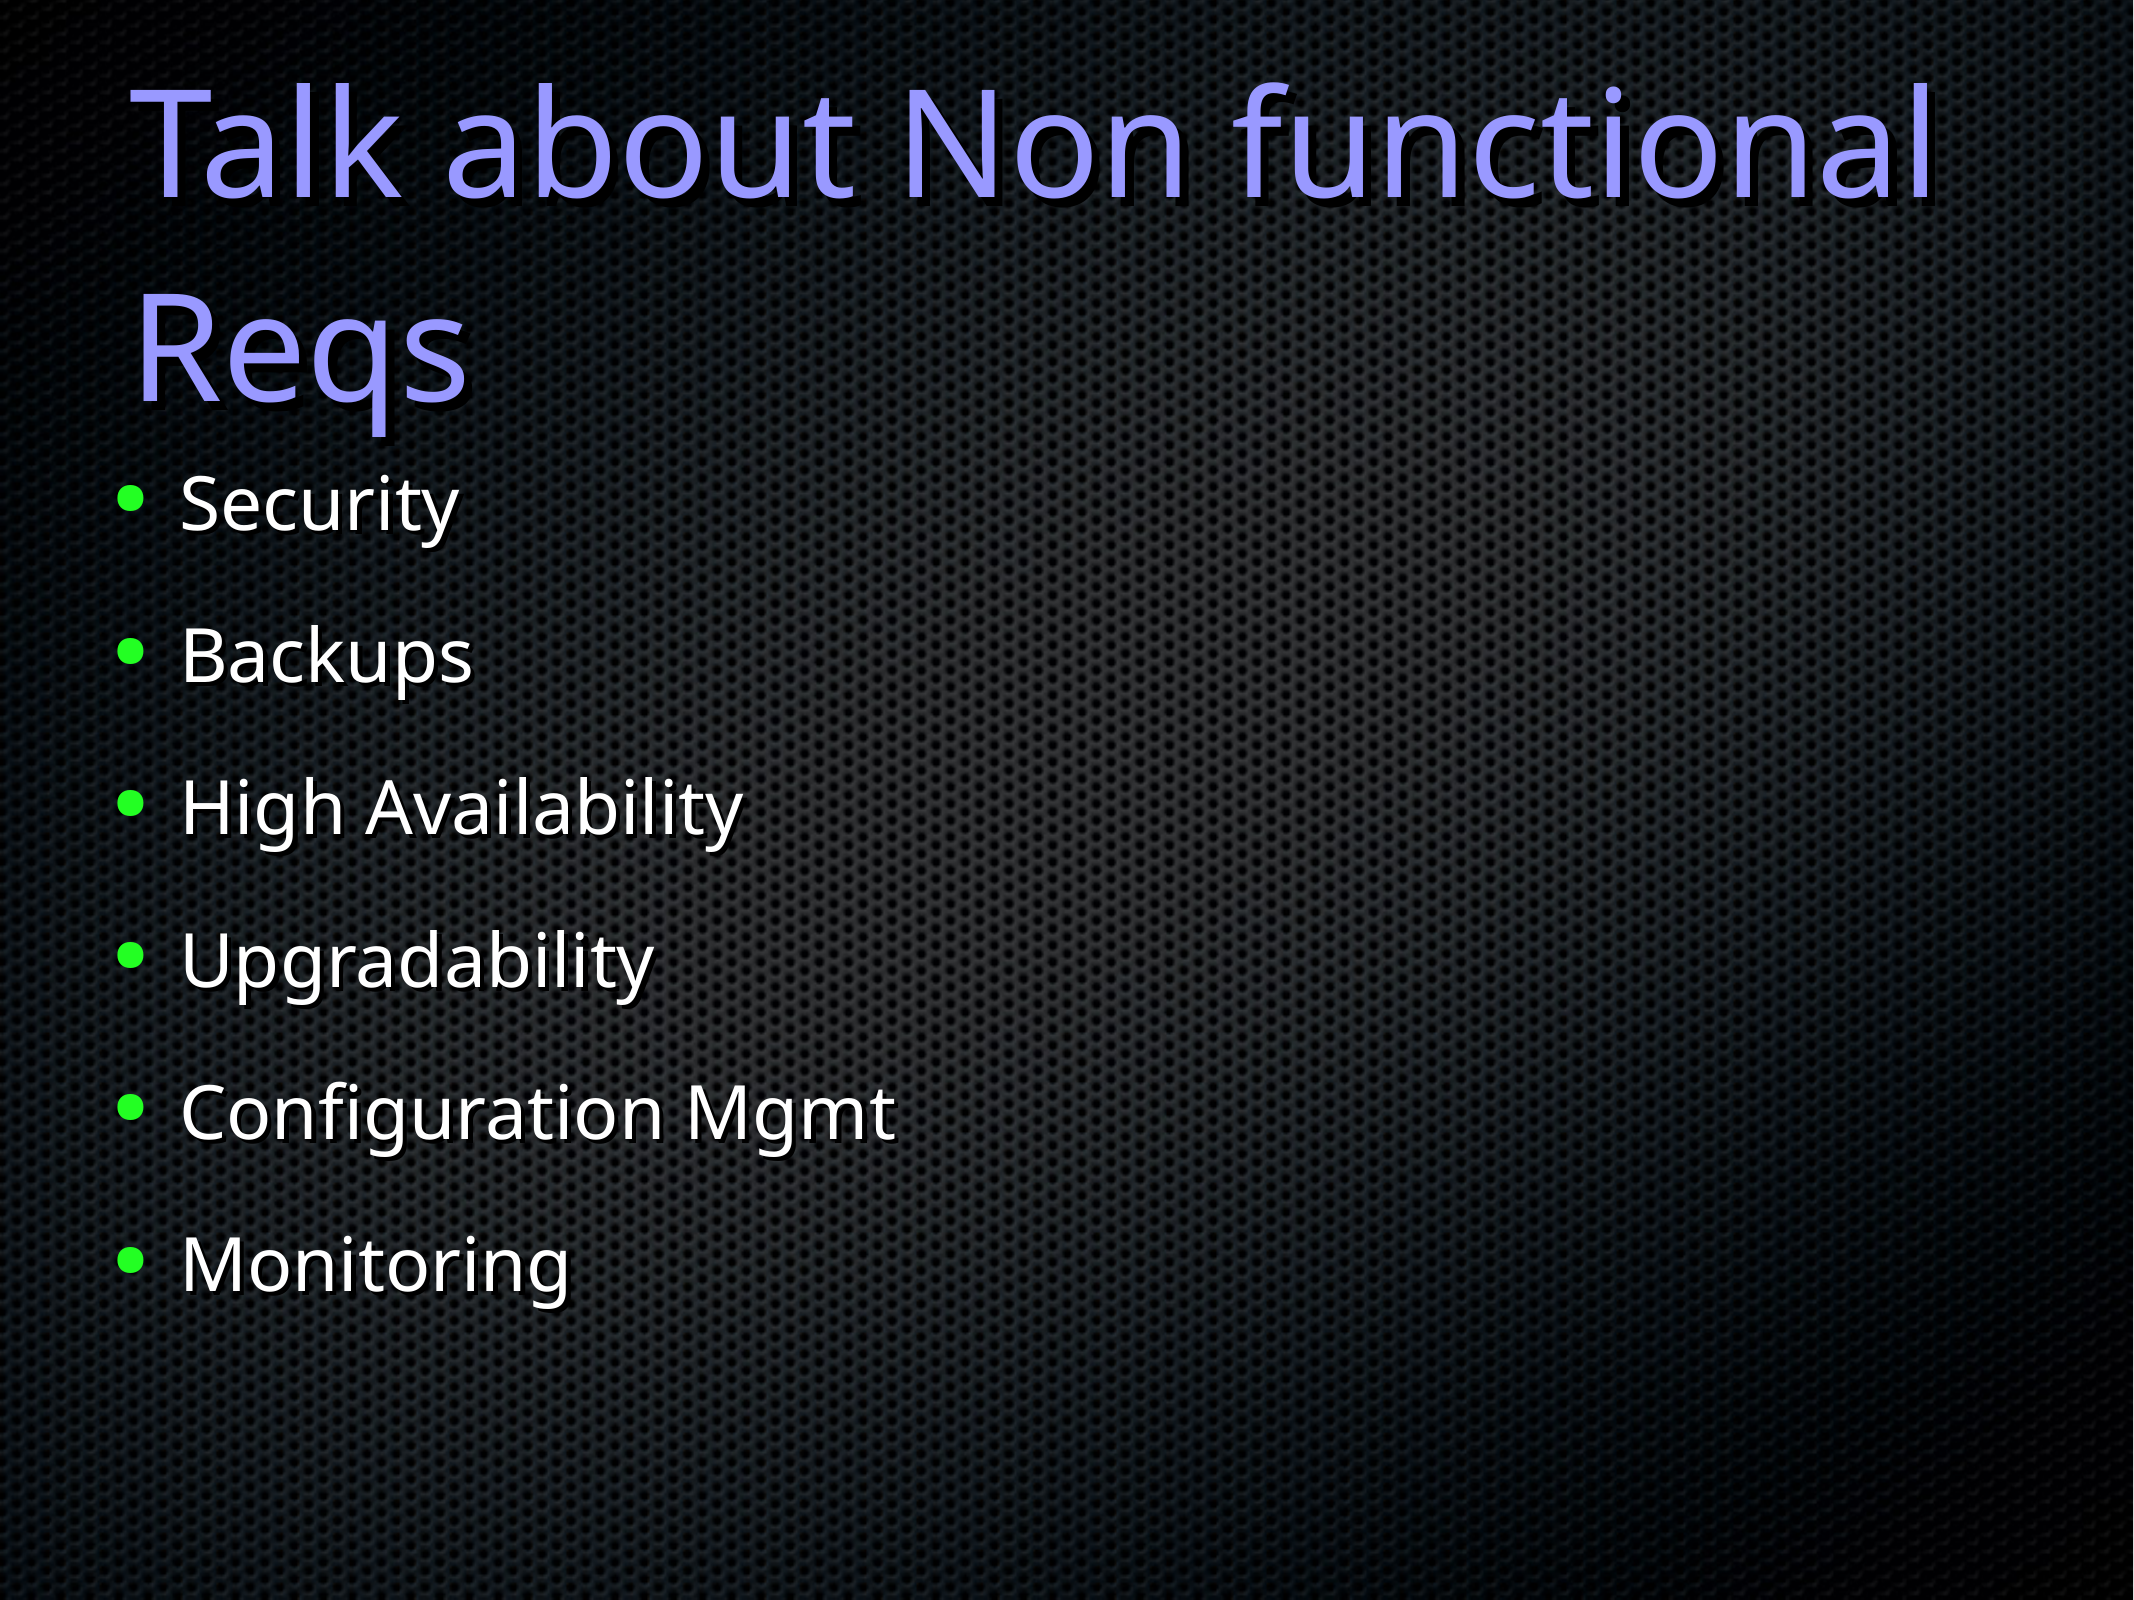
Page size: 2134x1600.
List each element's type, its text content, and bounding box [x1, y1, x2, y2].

title Talk about Non functional Reqs [129, 49, 2005, 435]
picture [0, 0, 2134, 1600]
list Security Backups High Availability Upgradability Configuration Mgmt Monitoring [112, 450, 1988, 1523]
